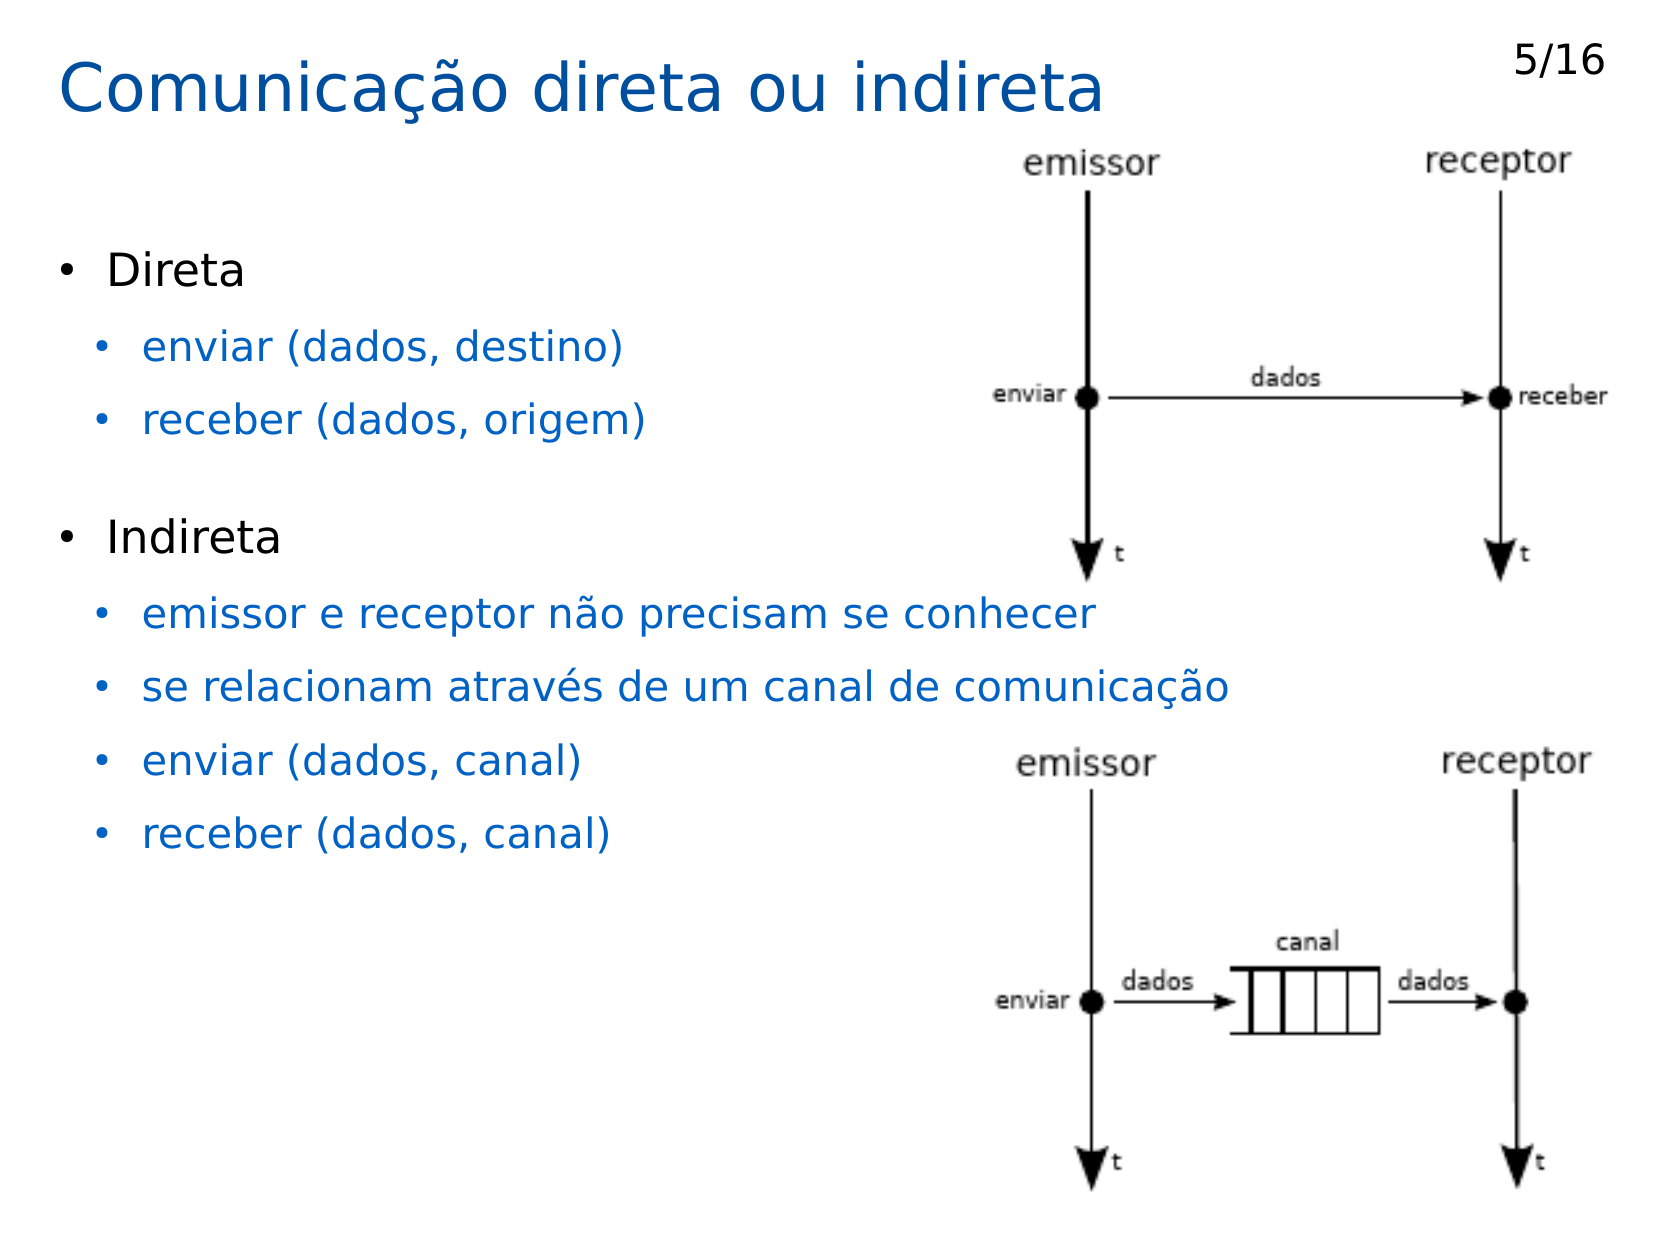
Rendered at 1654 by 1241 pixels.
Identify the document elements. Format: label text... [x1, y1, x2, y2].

title Comunicação direta ou indireta [59, 29, 1625, 148]
picture [983, 145, 1616, 593]
list Direta enviar (dados, destino) receber (dados, origem) Indireta emissor e receptor não precisam se conhecer se relacionam através de um canal de comunicação enviar (dados, canal) receber (dados, canal) [59, 236, 1595, 1211]
picture [988, 745, 1595, 1197]
